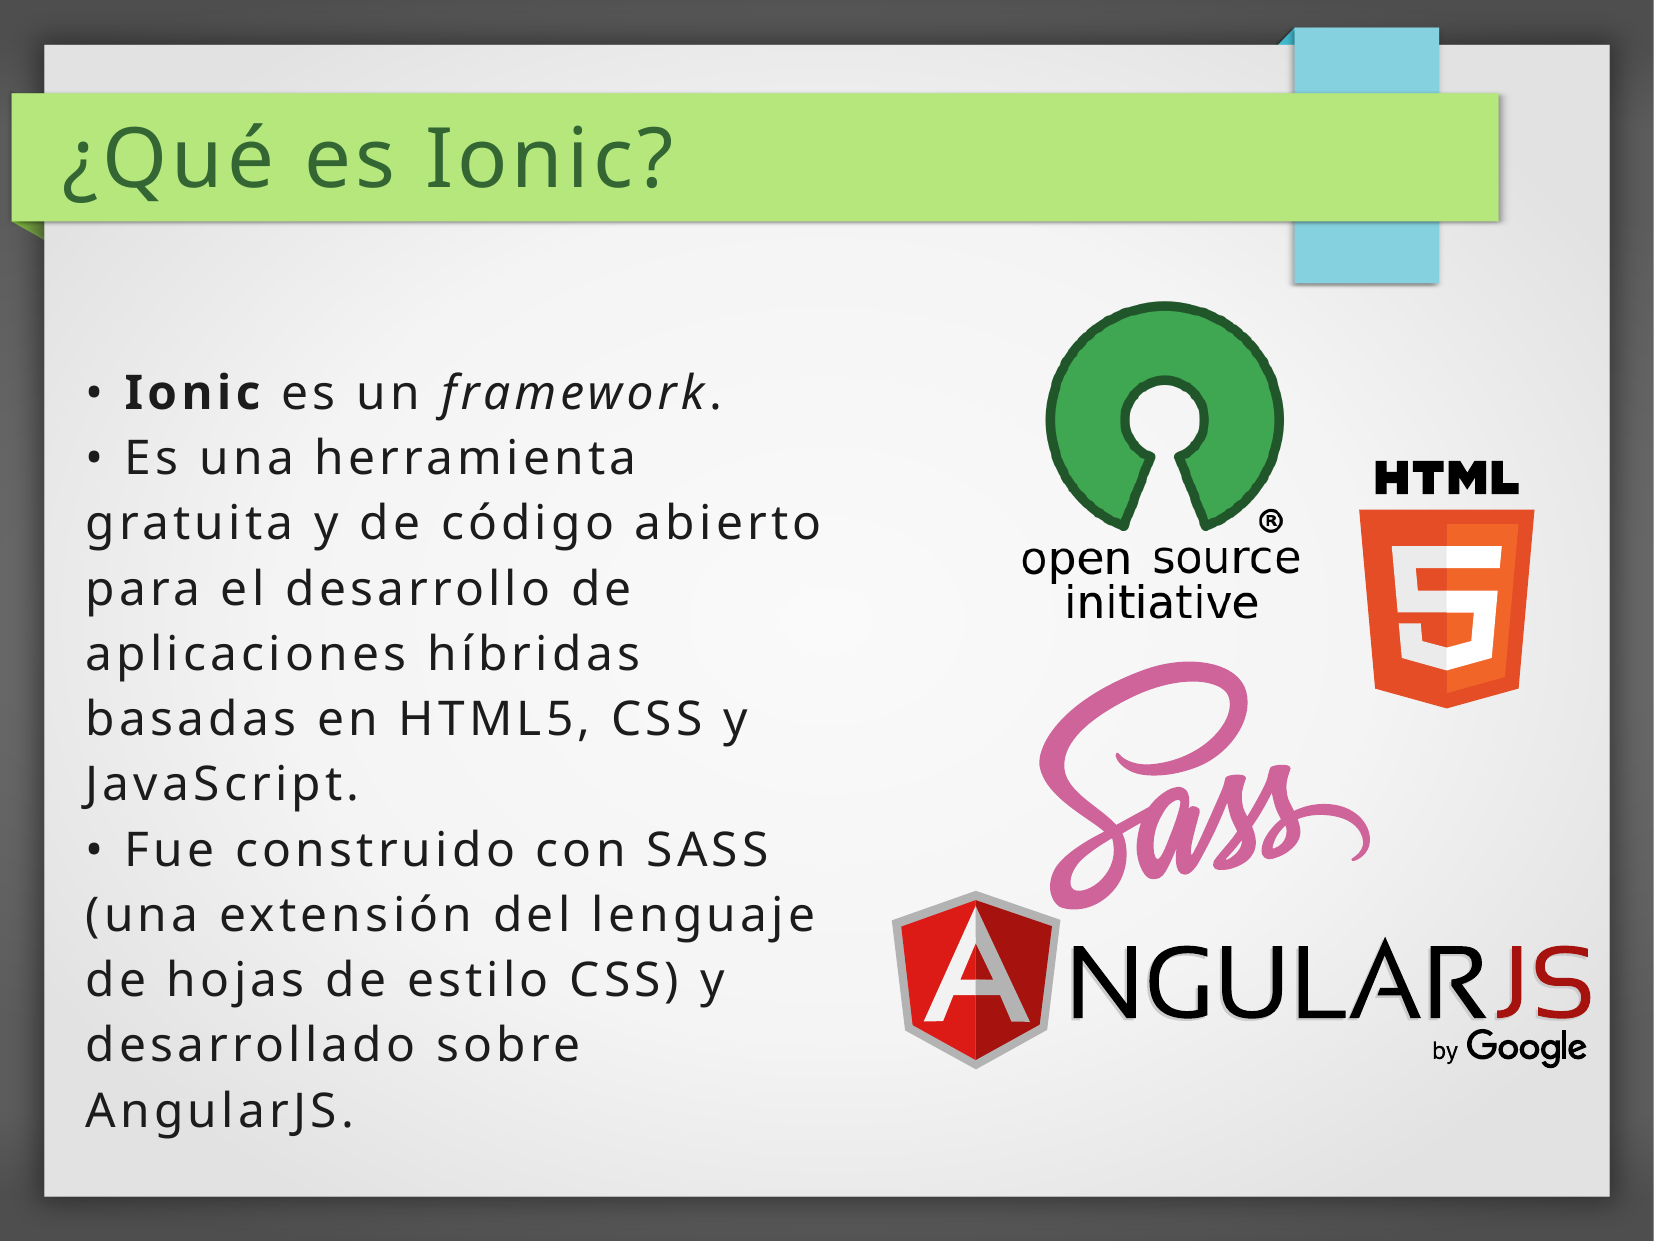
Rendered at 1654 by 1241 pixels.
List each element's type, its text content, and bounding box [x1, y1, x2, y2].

picture [0, 0, 1654, 1241]
text_box ¿Qué es Ionic? [47, 94, 1489, 217]
text_box • Ionic es un framework. • Es una herramienta gratuita y de código abierto para el desarrollo de aplicaciones híbridas basadas en HTML5, CSS y JavaScript. • Fue construido con SASS (una extensión del lenguaje de hojas de estilo CSS) y desarrollado sobre AngularJS. [70, 350, 875, 1036]
